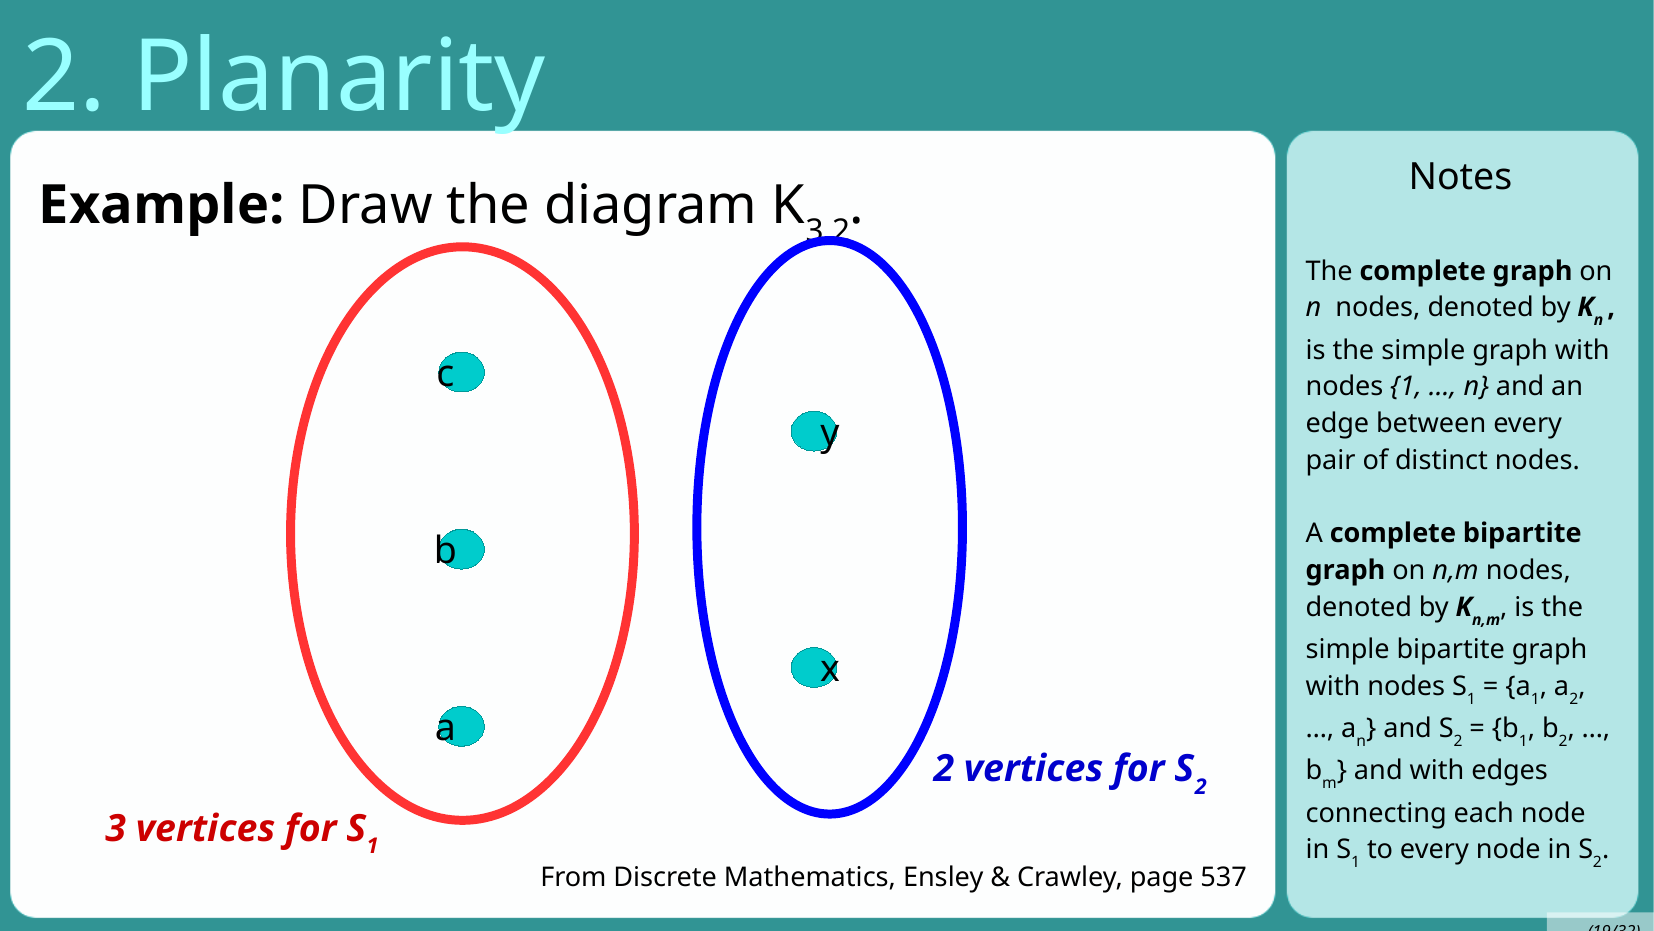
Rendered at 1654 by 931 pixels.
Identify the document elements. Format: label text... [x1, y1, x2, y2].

text_box y [791, 411, 836, 452]
text_box Example: Draw the diagram K3,2. [39, 165, 1247, 892]
text_box a [439, 706, 485, 747]
text_box x [832, 664, 837, 675]
title 2. Planarity [22, 13, 1511, 130]
text_box b [439, 529, 485, 570]
text_box 3 vertices for S1 [90, 793, 435, 861]
text_box a [438, 722, 449, 729]
text_box c [438, 352, 485, 392]
text_box b [439, 545, 451, 561]
text_box Example: Draw the diagram K3,2. [702, 246, 957, 809]
text_box 2 vertices for S2 [918, 734, 1263, 801]
text_box From Discrete Mathematics, Ensley & Crawley, page 537 [536, 860, 1247, 892]
text_box Notes The complete graph on n nodes, denoted by Kn , is the simple graph with nodes {1, …, n} and an edge between every pair of distinct nodes. A complete bipartite graph on n,m nodes, denoted by Kn,m, is the simple bipartite graph with nodes S1 = {a1, a2, …, an} and S2 = {b1, b2, …, bm} and with edges connecting each node in S1 to every node in S2. [1290, 141, 1631, 891]
text_box (<number>/32) [1546, 912, 1654, 931]
picture [0, 0, 1654, 931]
text_box x [791, 647, 836, 688]
text_box a [440, 730, 449, 738]
